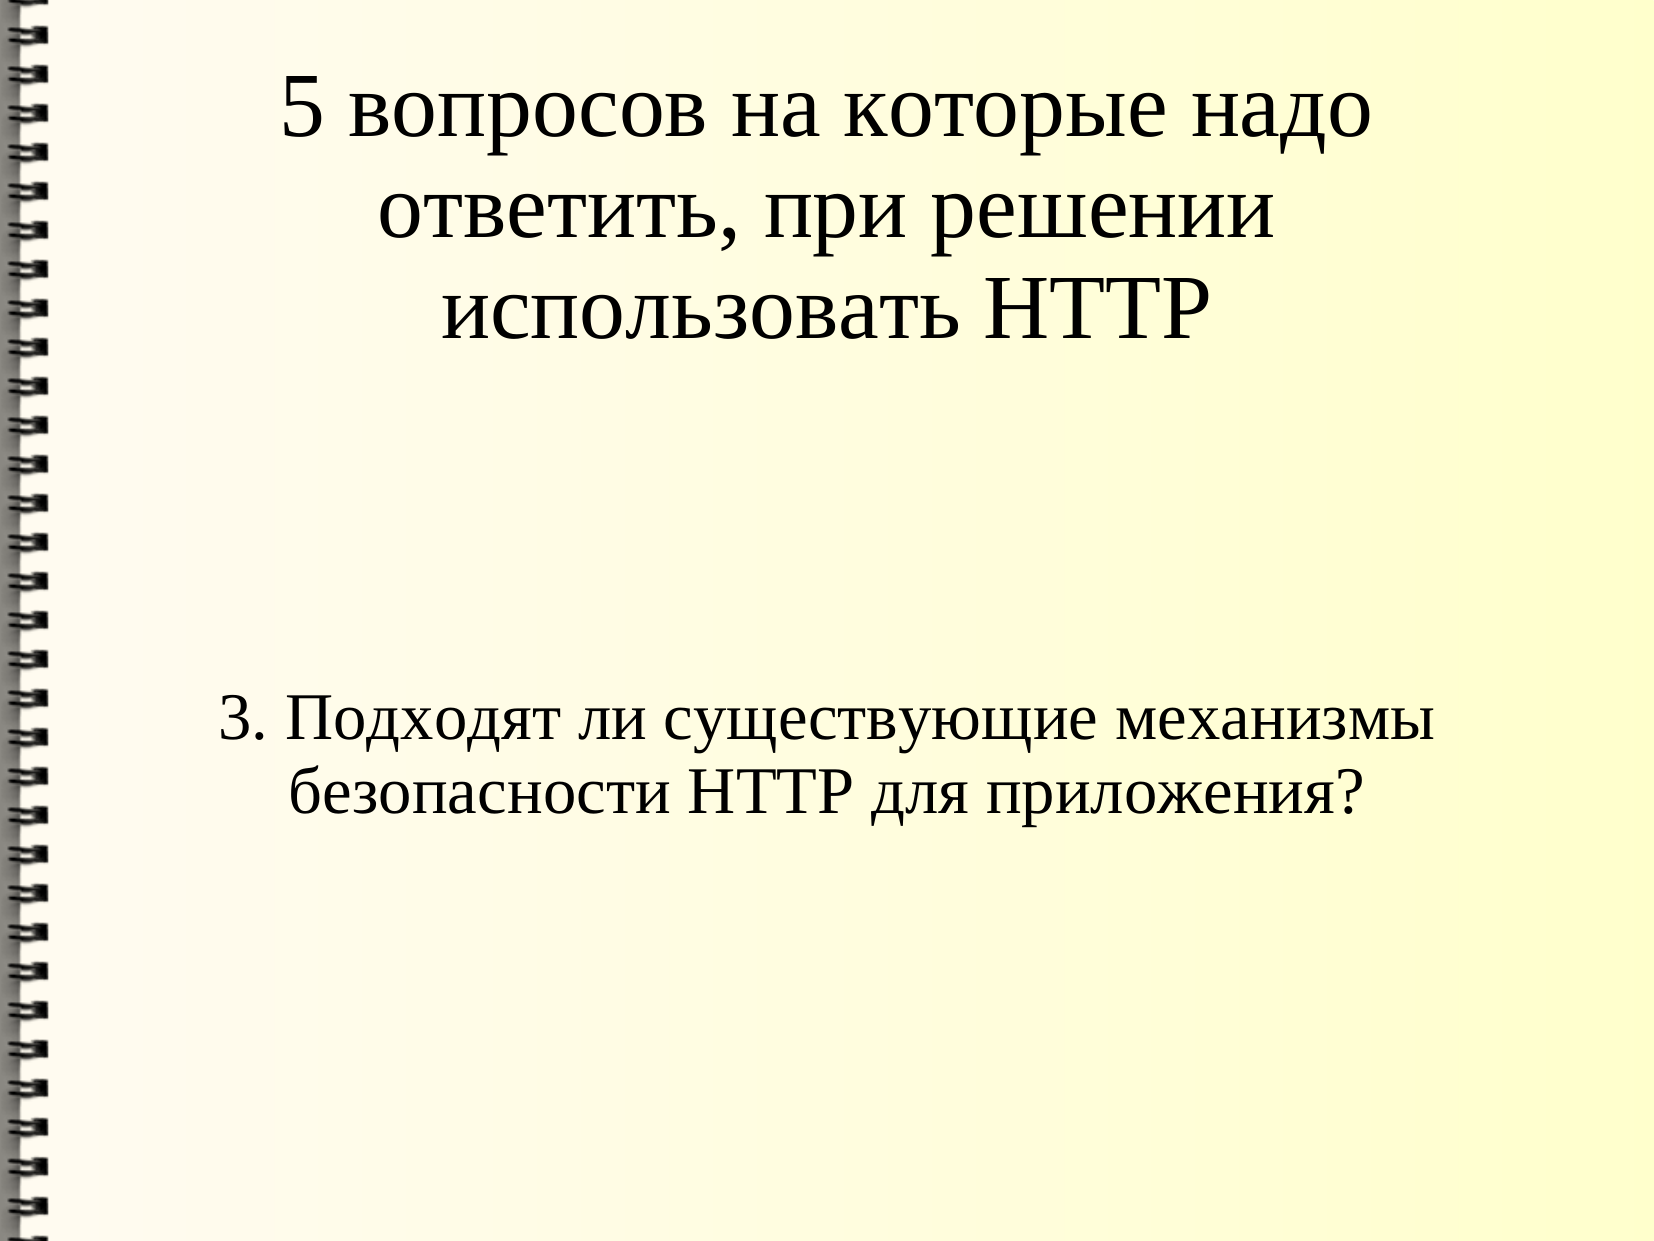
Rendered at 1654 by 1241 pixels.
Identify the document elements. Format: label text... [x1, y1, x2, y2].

title 5 вопросов на которые надо ответить, при решении использовать HTTP [121, 54, 1534, 344]
subtitle 3. Подходят ли существующие механизмы безопасности HTTP для приложения? [121, 344, 1534, 1164]
picture [0, 0, 1654, 1241]
